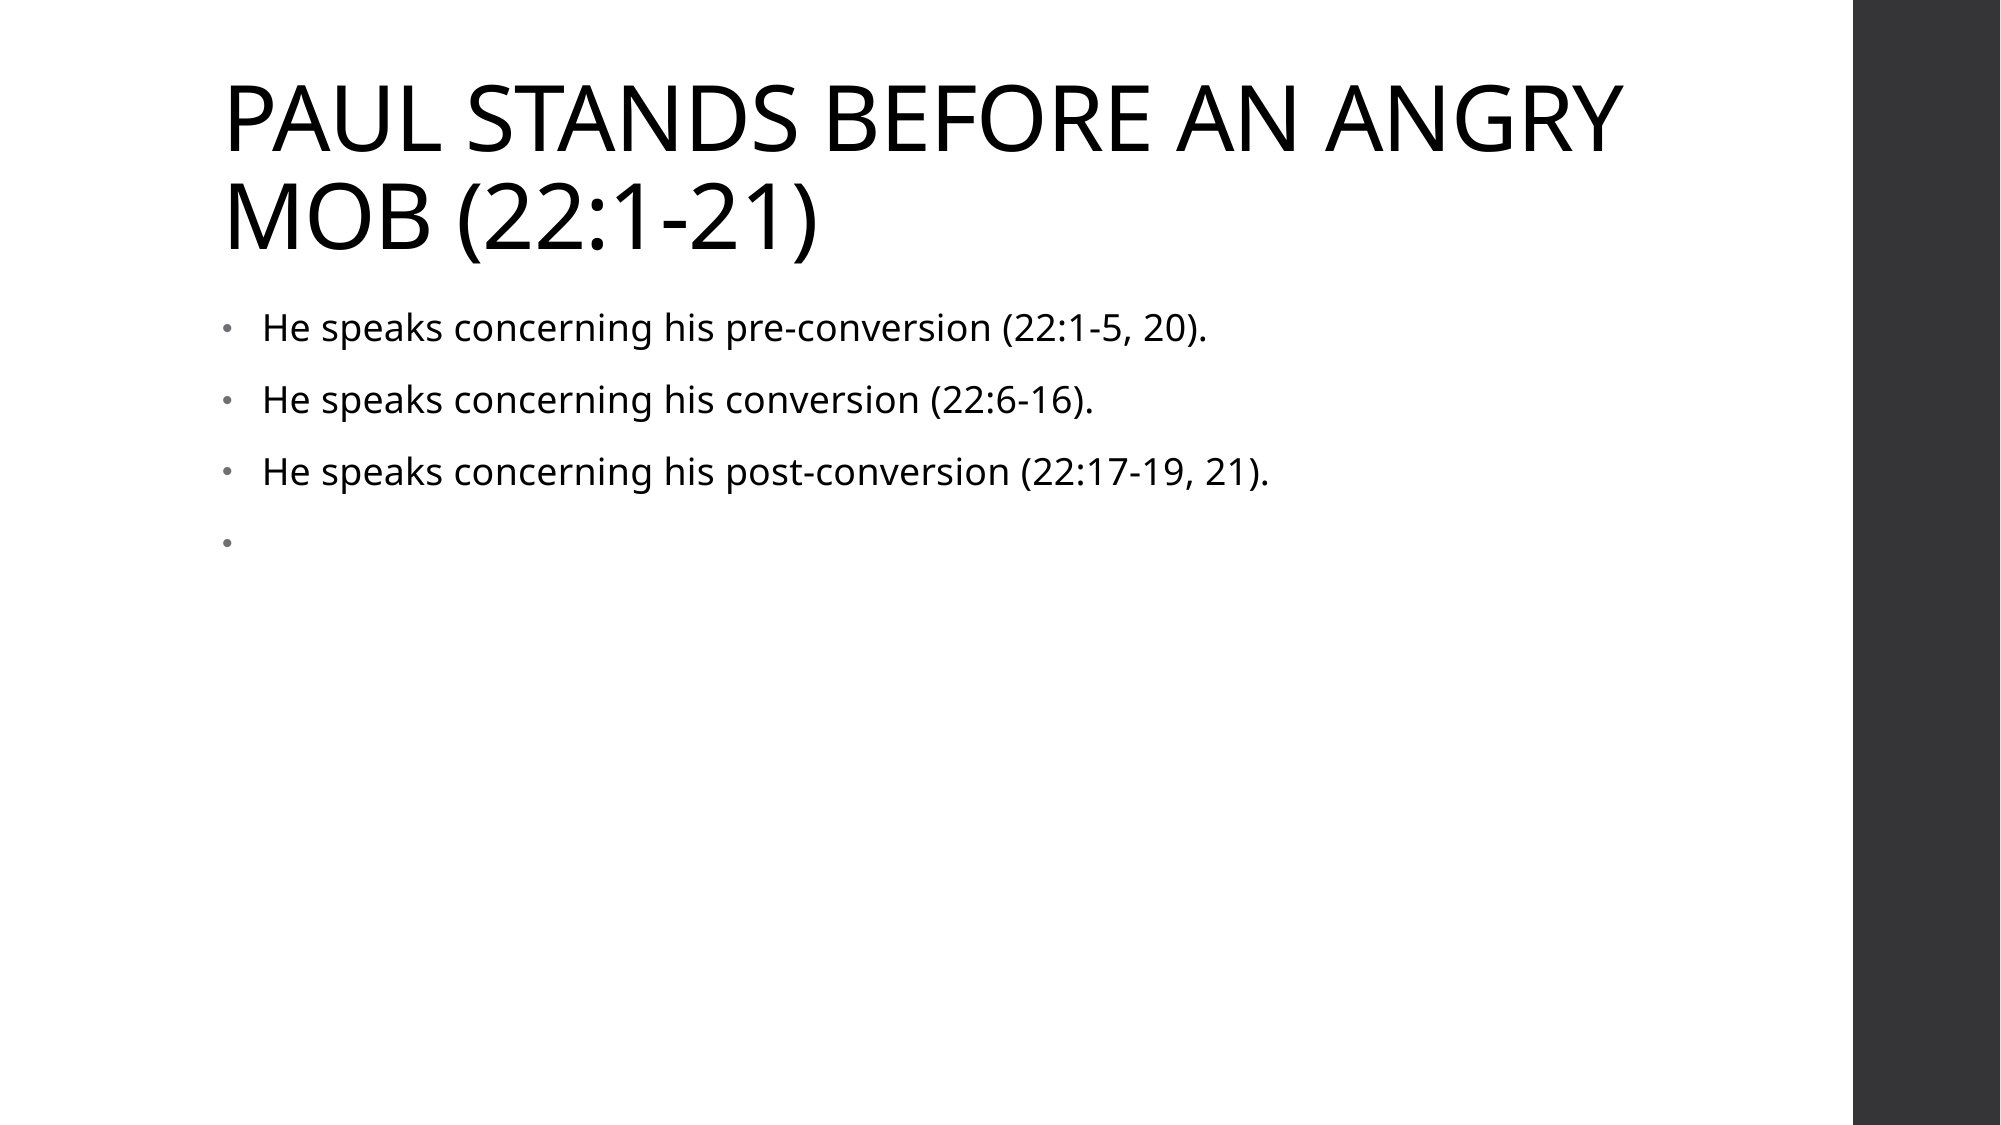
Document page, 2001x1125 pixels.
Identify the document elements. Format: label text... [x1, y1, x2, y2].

title PAUL STANDS BEFORE AN ANGRY MOB (22:1-21) [206, 60, 1797, 278]
list He speaks concerning his pre-conversion (22:1-5, 20). He speaks concerning his conversion (22:6-16). He speaks concerning his post-conversion (22:17-19, 21). [206, 299, 1617, 1014]
